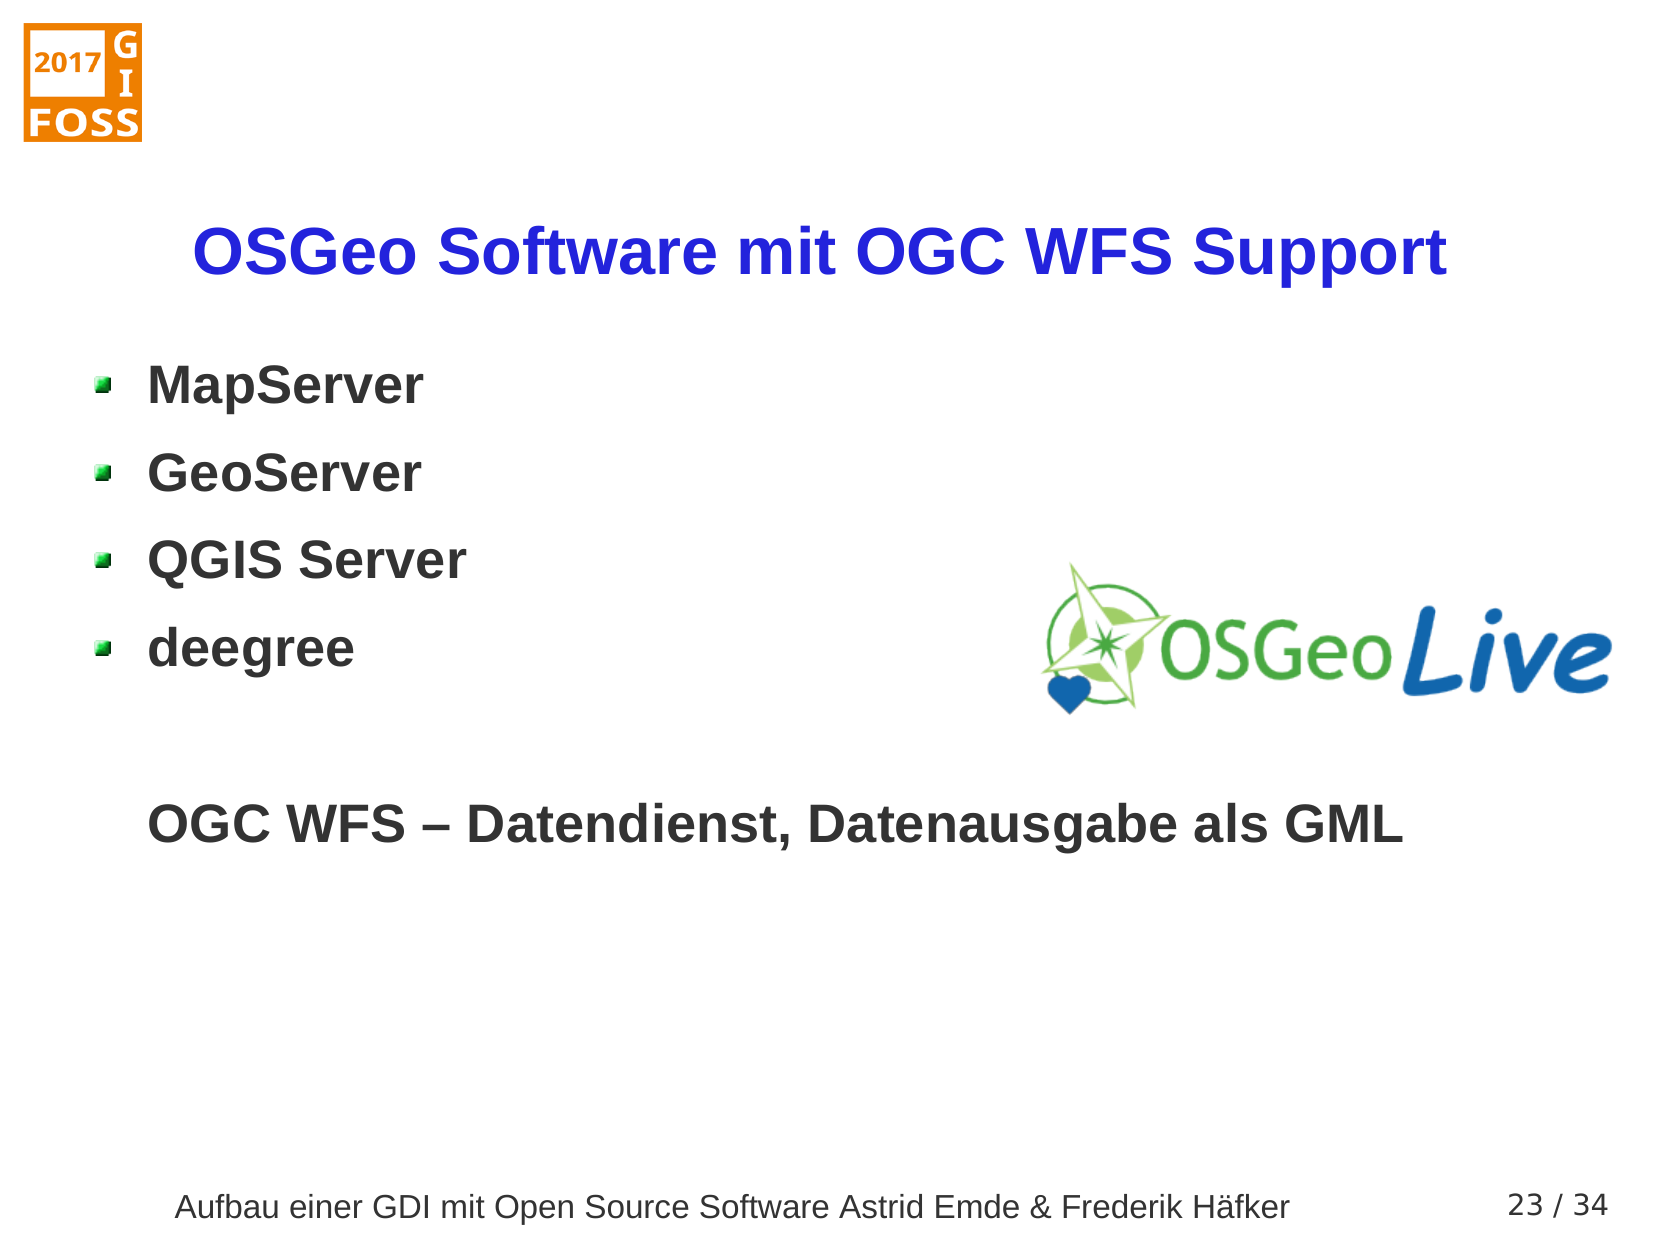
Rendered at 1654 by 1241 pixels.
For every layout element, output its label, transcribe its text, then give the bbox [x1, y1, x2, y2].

list MapServer GeoServer QGIS Server deegree OGC WFS – Datendienst, Datenausgabe als GML [76, 354, 1565, 1173]
title OSGeo Software mit OGC WFS Support [76, 177, 1565, 325]
picture [23, 23, 142, 142]
picture [833, 560, 1654, 718]
